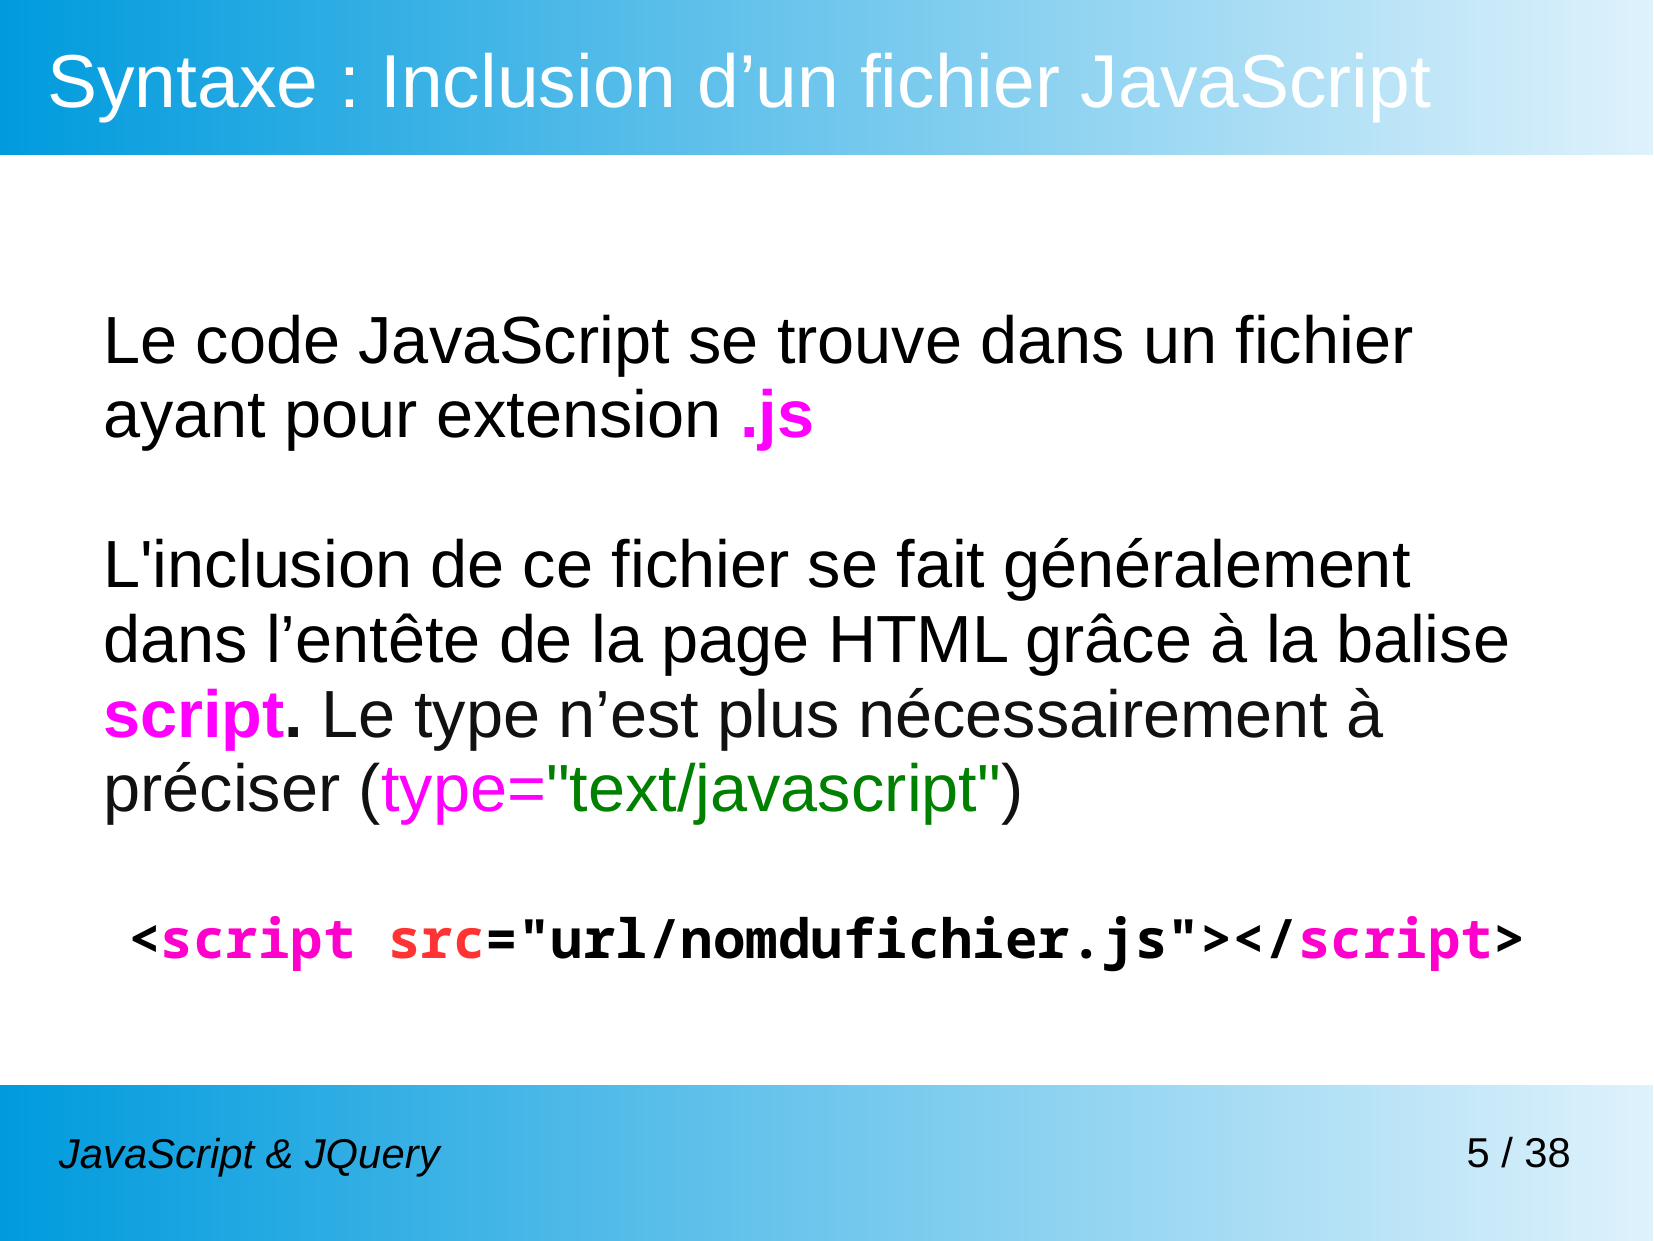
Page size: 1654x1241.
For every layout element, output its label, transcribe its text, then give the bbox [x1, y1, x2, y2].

text_box Le code JavaScript se trouve dans un fichier ayant pour extension .js L'inclusion de ce fichier se fait généralement dans l’entête de la page HTML grâce à la balise script. Le type n’est plus nécessairement à préciser (type="text/javascript") <script src="url/nomdufichier.js"></script> [88, 295, 1565, 993]
title Syntaxe : Inclusion d’un fichier JavaScript [47, 28, 1536, 134]
